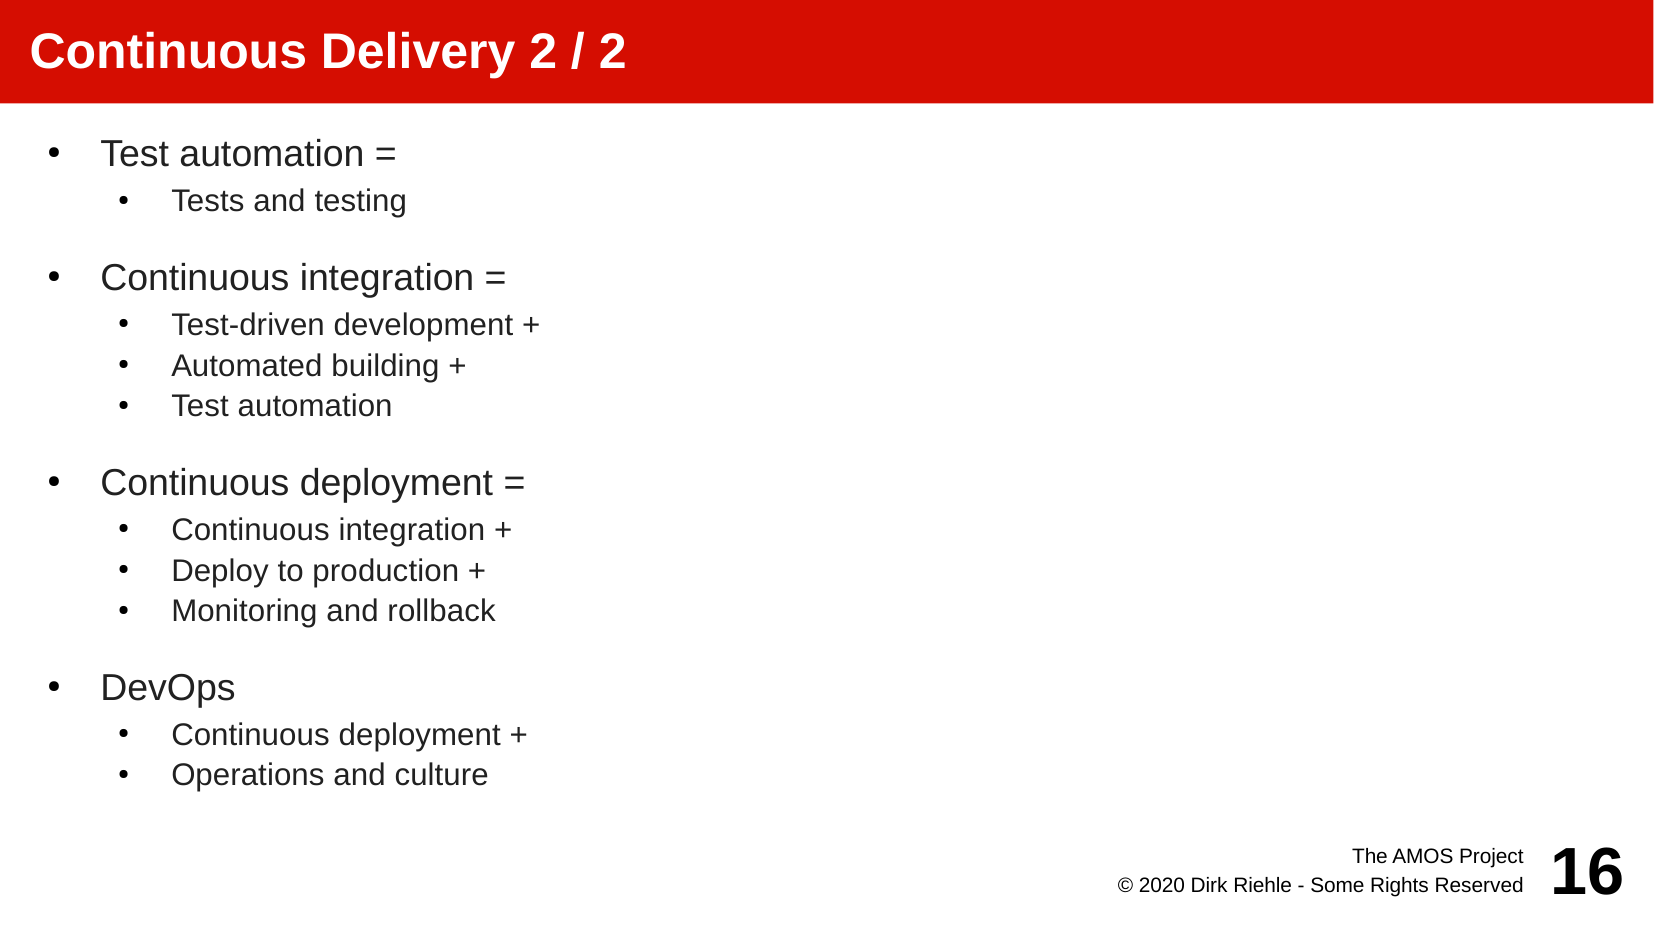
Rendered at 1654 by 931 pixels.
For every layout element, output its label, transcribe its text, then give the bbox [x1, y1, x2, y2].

list Test automation = Tests and testing Continuous integration = Test-driven development + Automated building + Test automation Continuous deployment = Continuous integration + Deploy to production + Monitoring and rollback DevOps Continuous deployment + Operations and culture [29, 132, 1625, 813]
title Continuous Delivery 2 / 2 [0, 0, 1654, 104]
